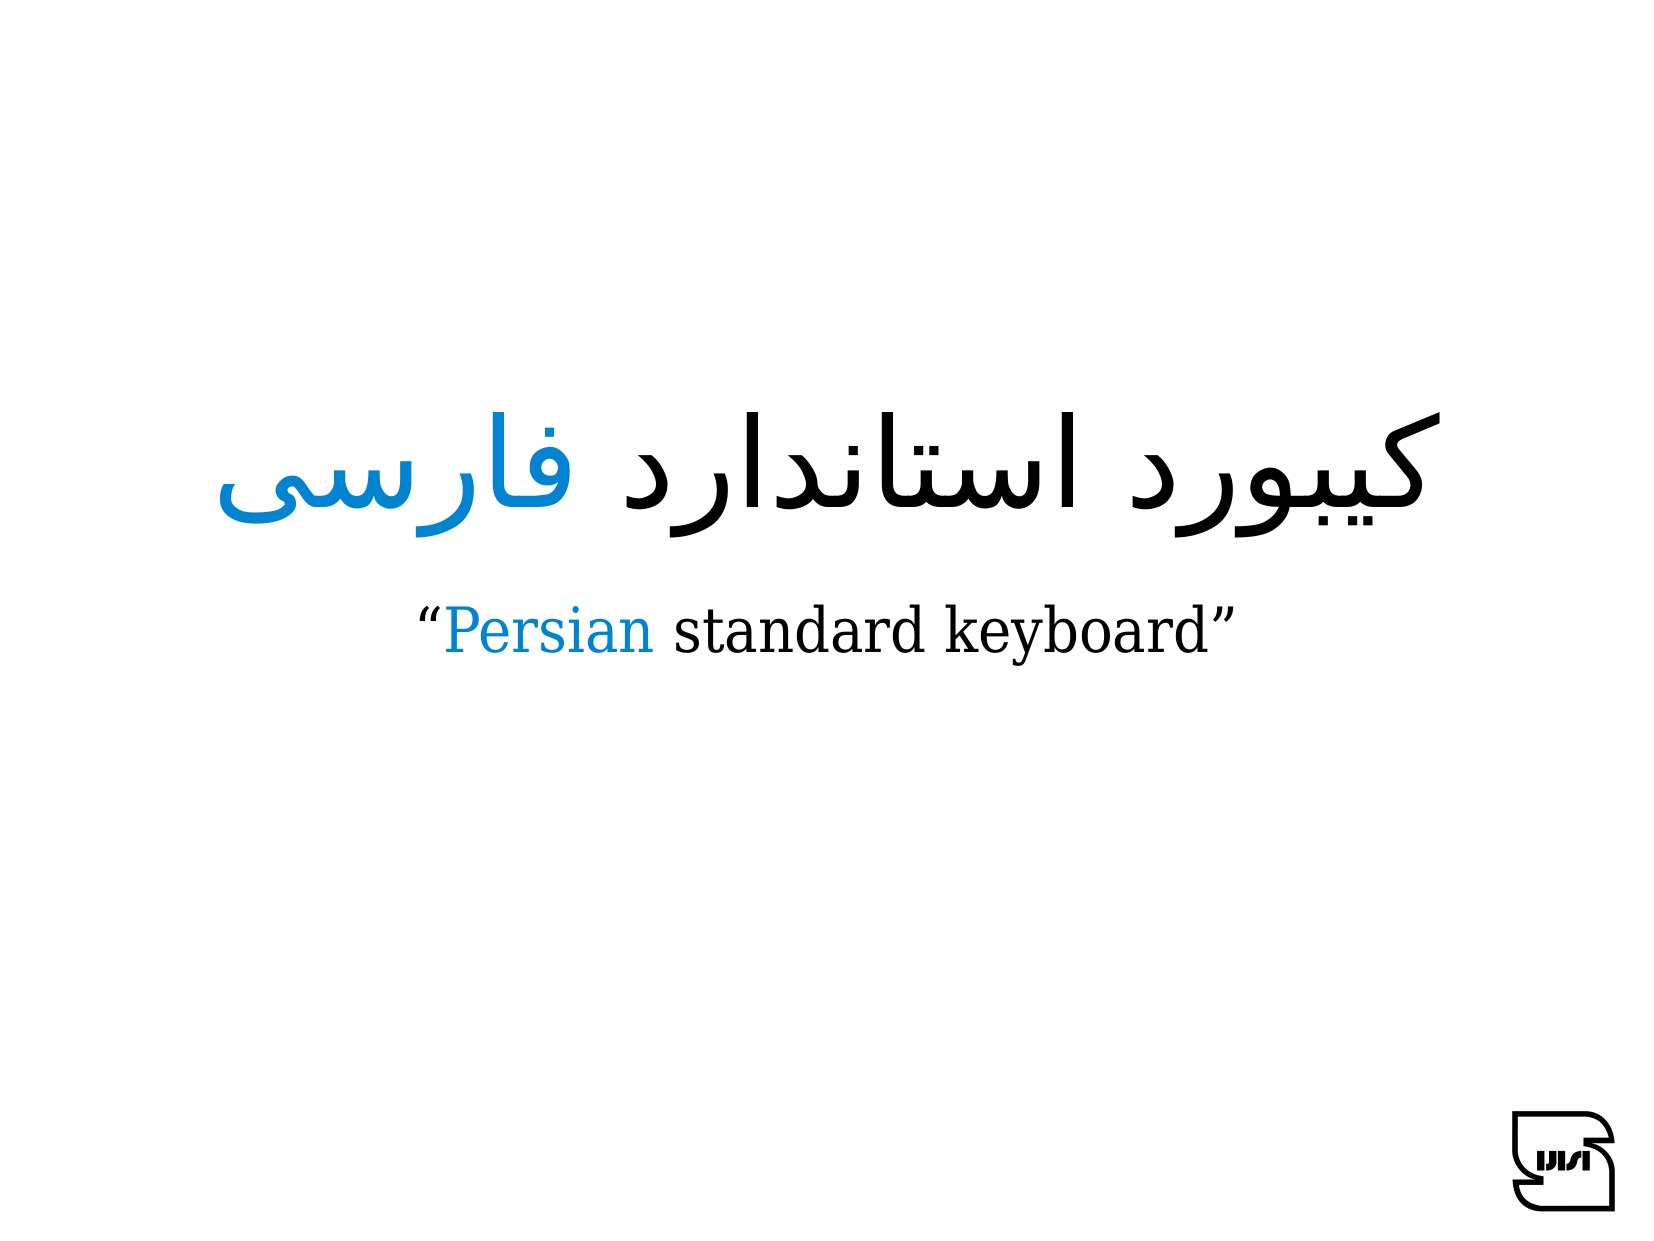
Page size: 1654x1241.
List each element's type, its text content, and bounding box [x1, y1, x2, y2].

picture [1500, 1105, 1630, 1217]
text_box کیبورد استاندارد فارسی “Persian standard keyboard” [82, 49, 1571, 1010]
